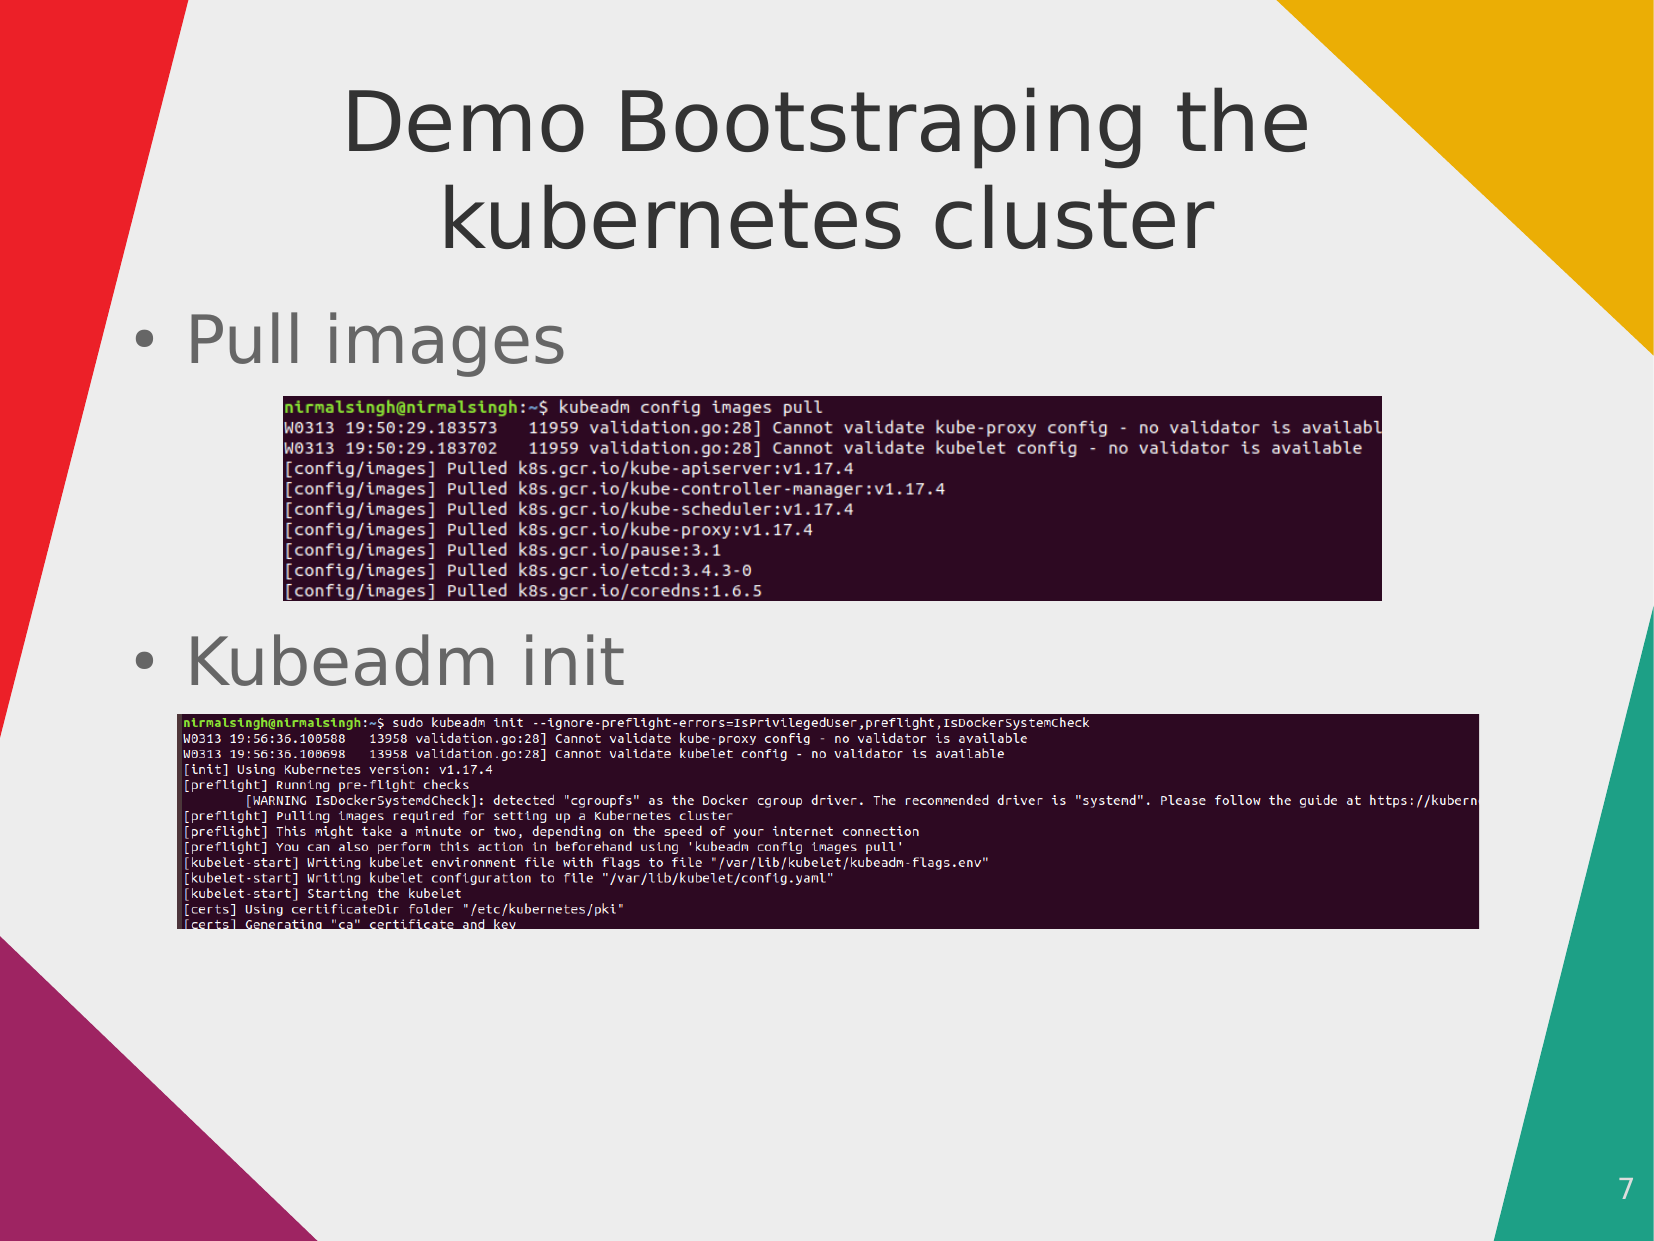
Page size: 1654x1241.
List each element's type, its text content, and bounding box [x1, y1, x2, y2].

picture [177, 714, 1480, 929]
title Demo Bootstraping the kubernetes cluster [114, 73, 1539, 271]
list Pull images Kubeadm init [114, 302, 1539, 1033]
picture [283, 396, 1382, 601]
